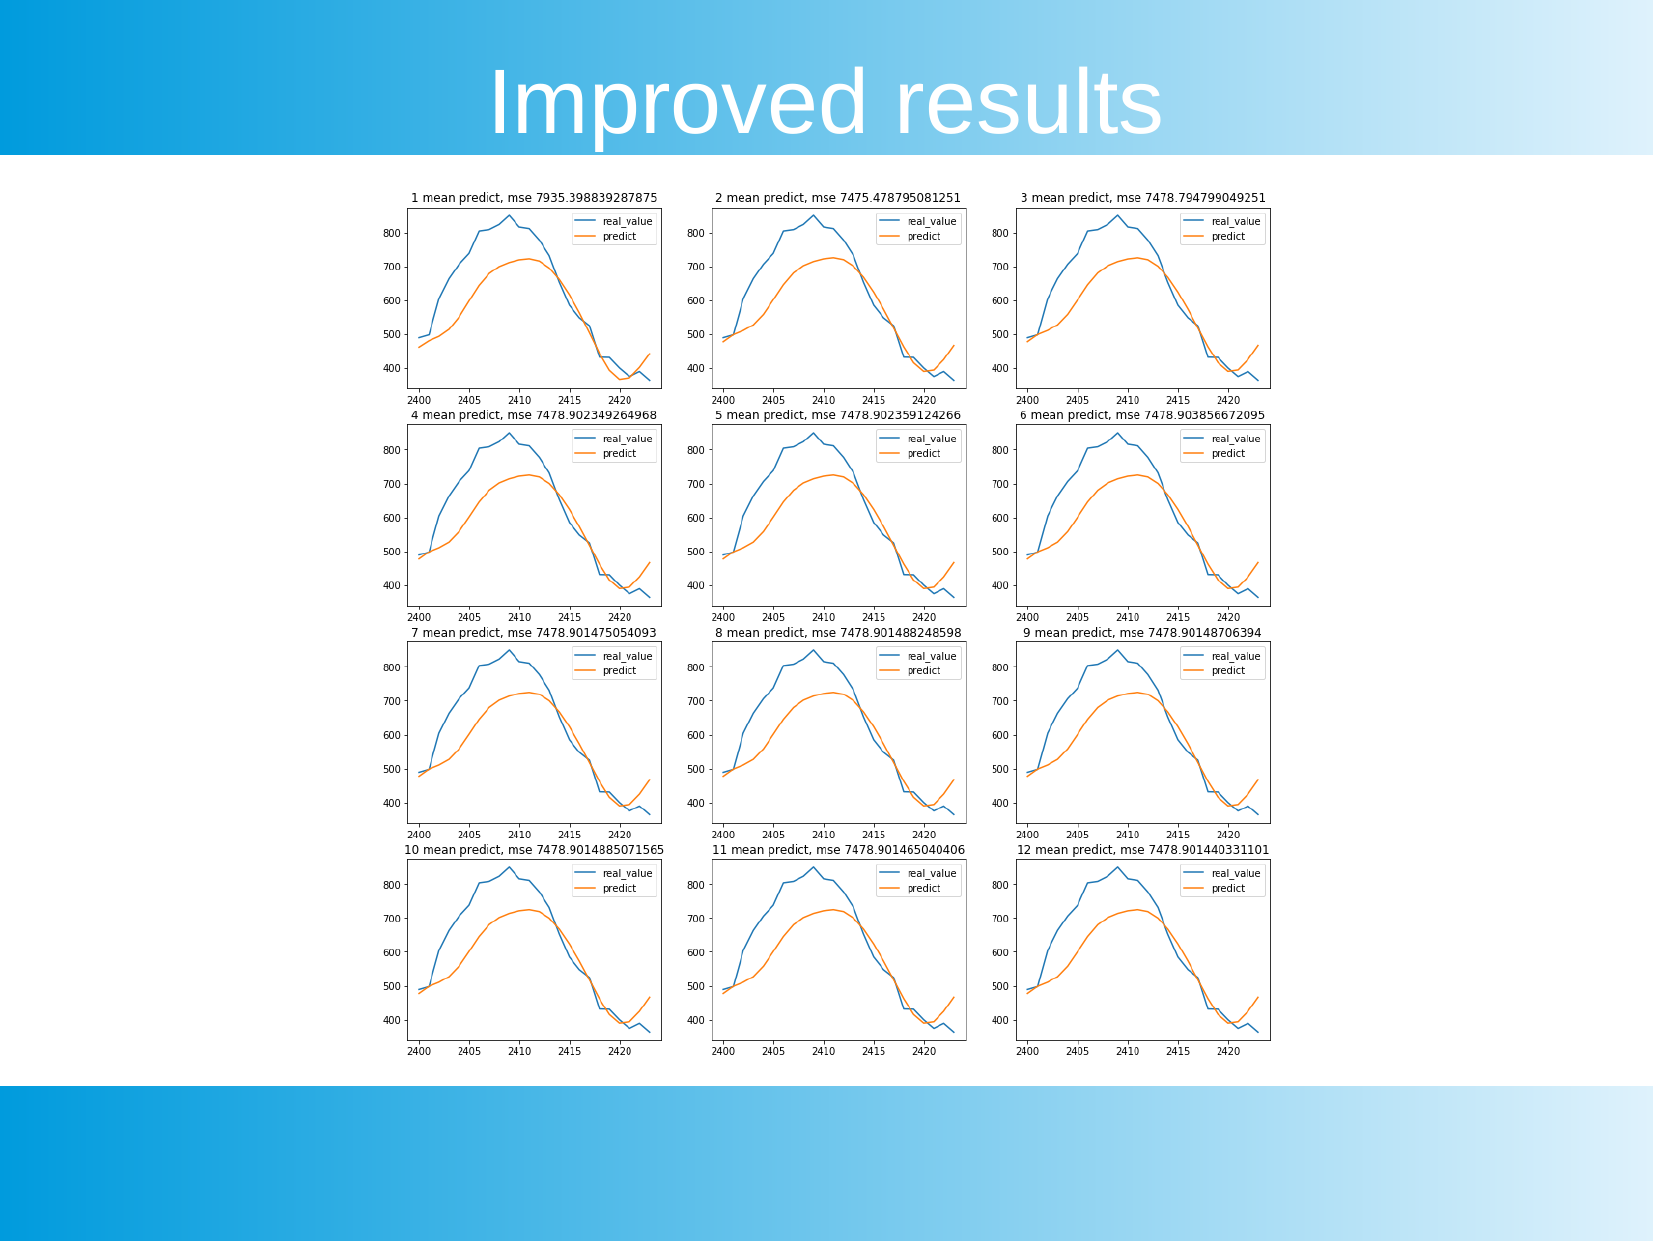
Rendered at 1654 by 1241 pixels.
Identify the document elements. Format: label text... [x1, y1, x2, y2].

title Improved results [82, 49, 1571, 155]
picture [375, 185, 1276, 1063]
